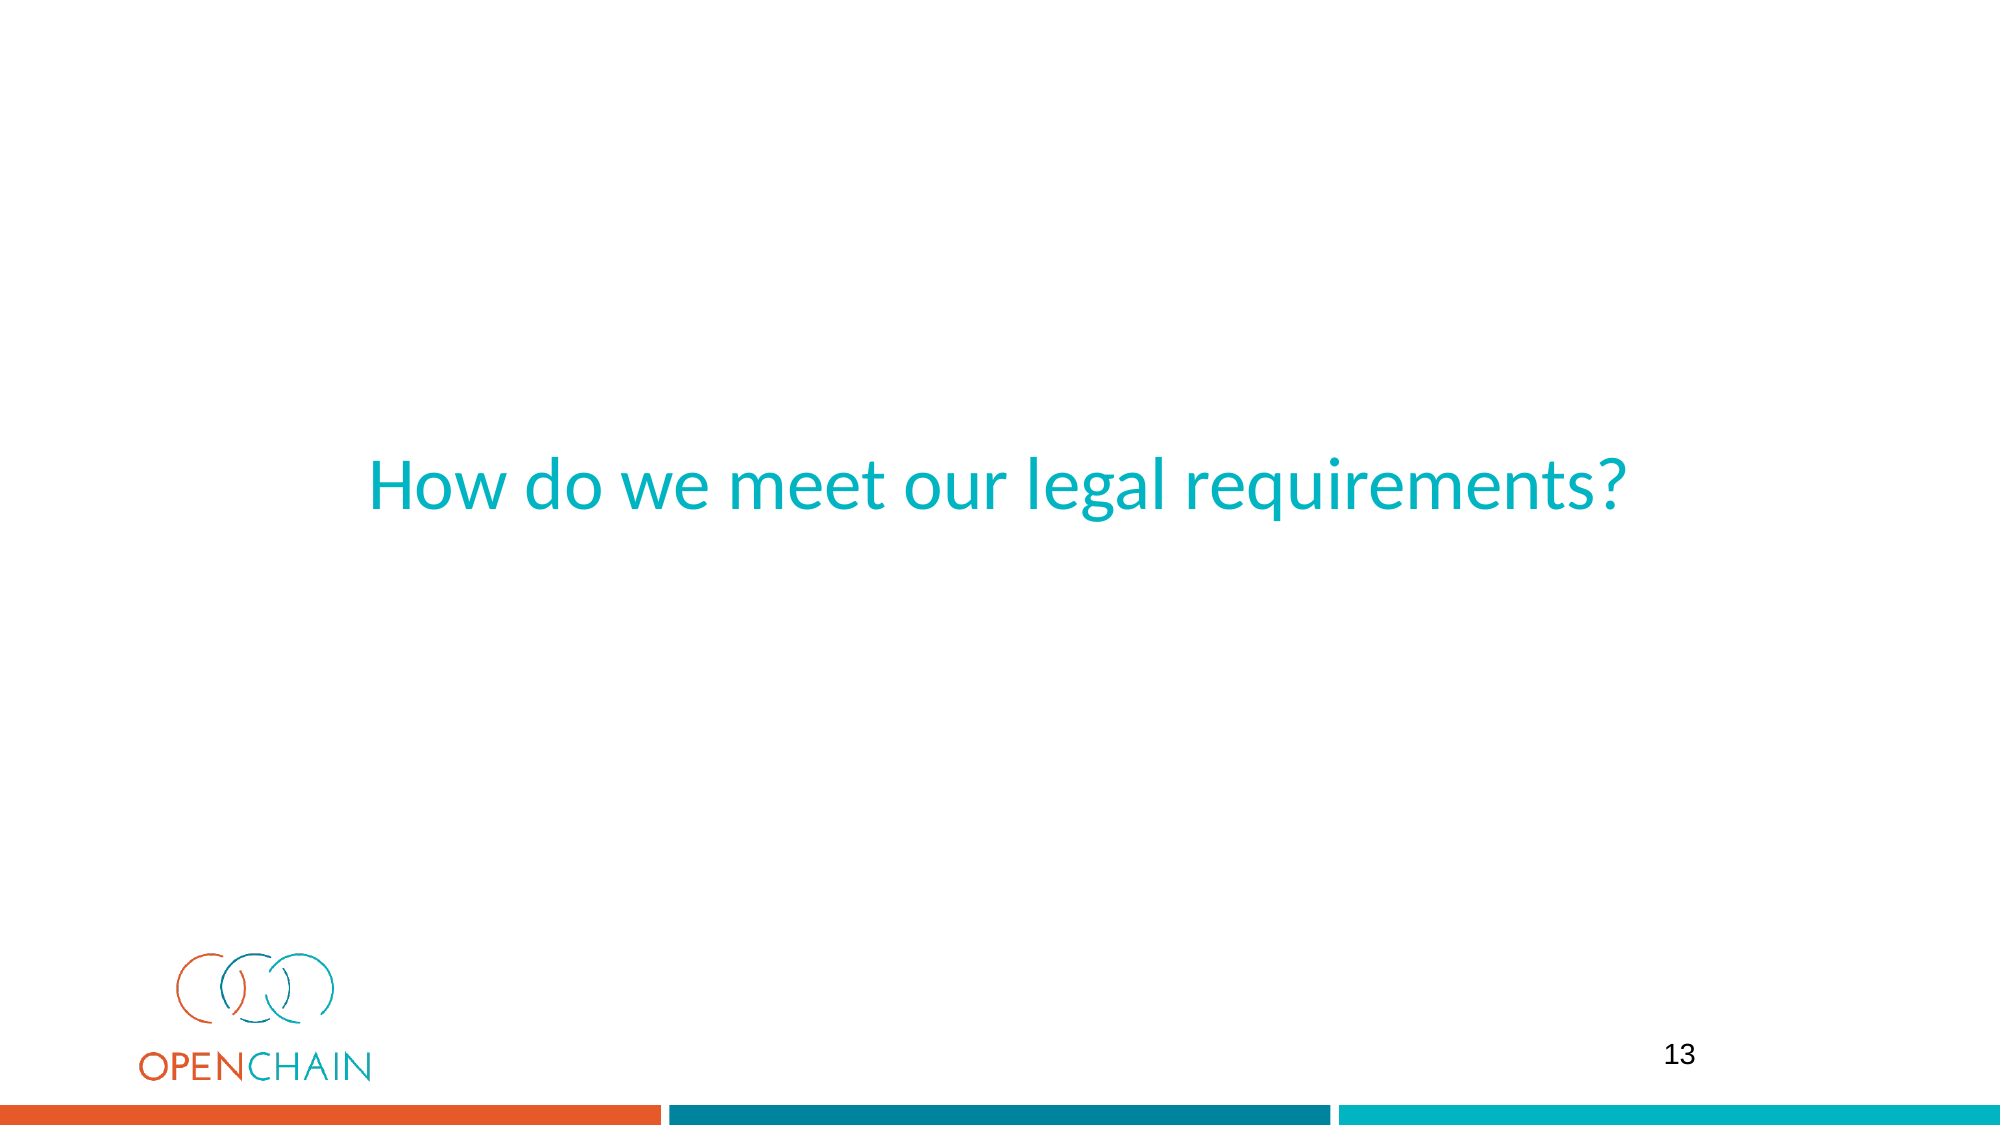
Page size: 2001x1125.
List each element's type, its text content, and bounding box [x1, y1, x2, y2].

title How do we meet our legal requirements? [137, 376, 1863, 594]
picture [137, 951, 372, 1082]
slide_number <number> [1648, 1022, 1863, 1083]
